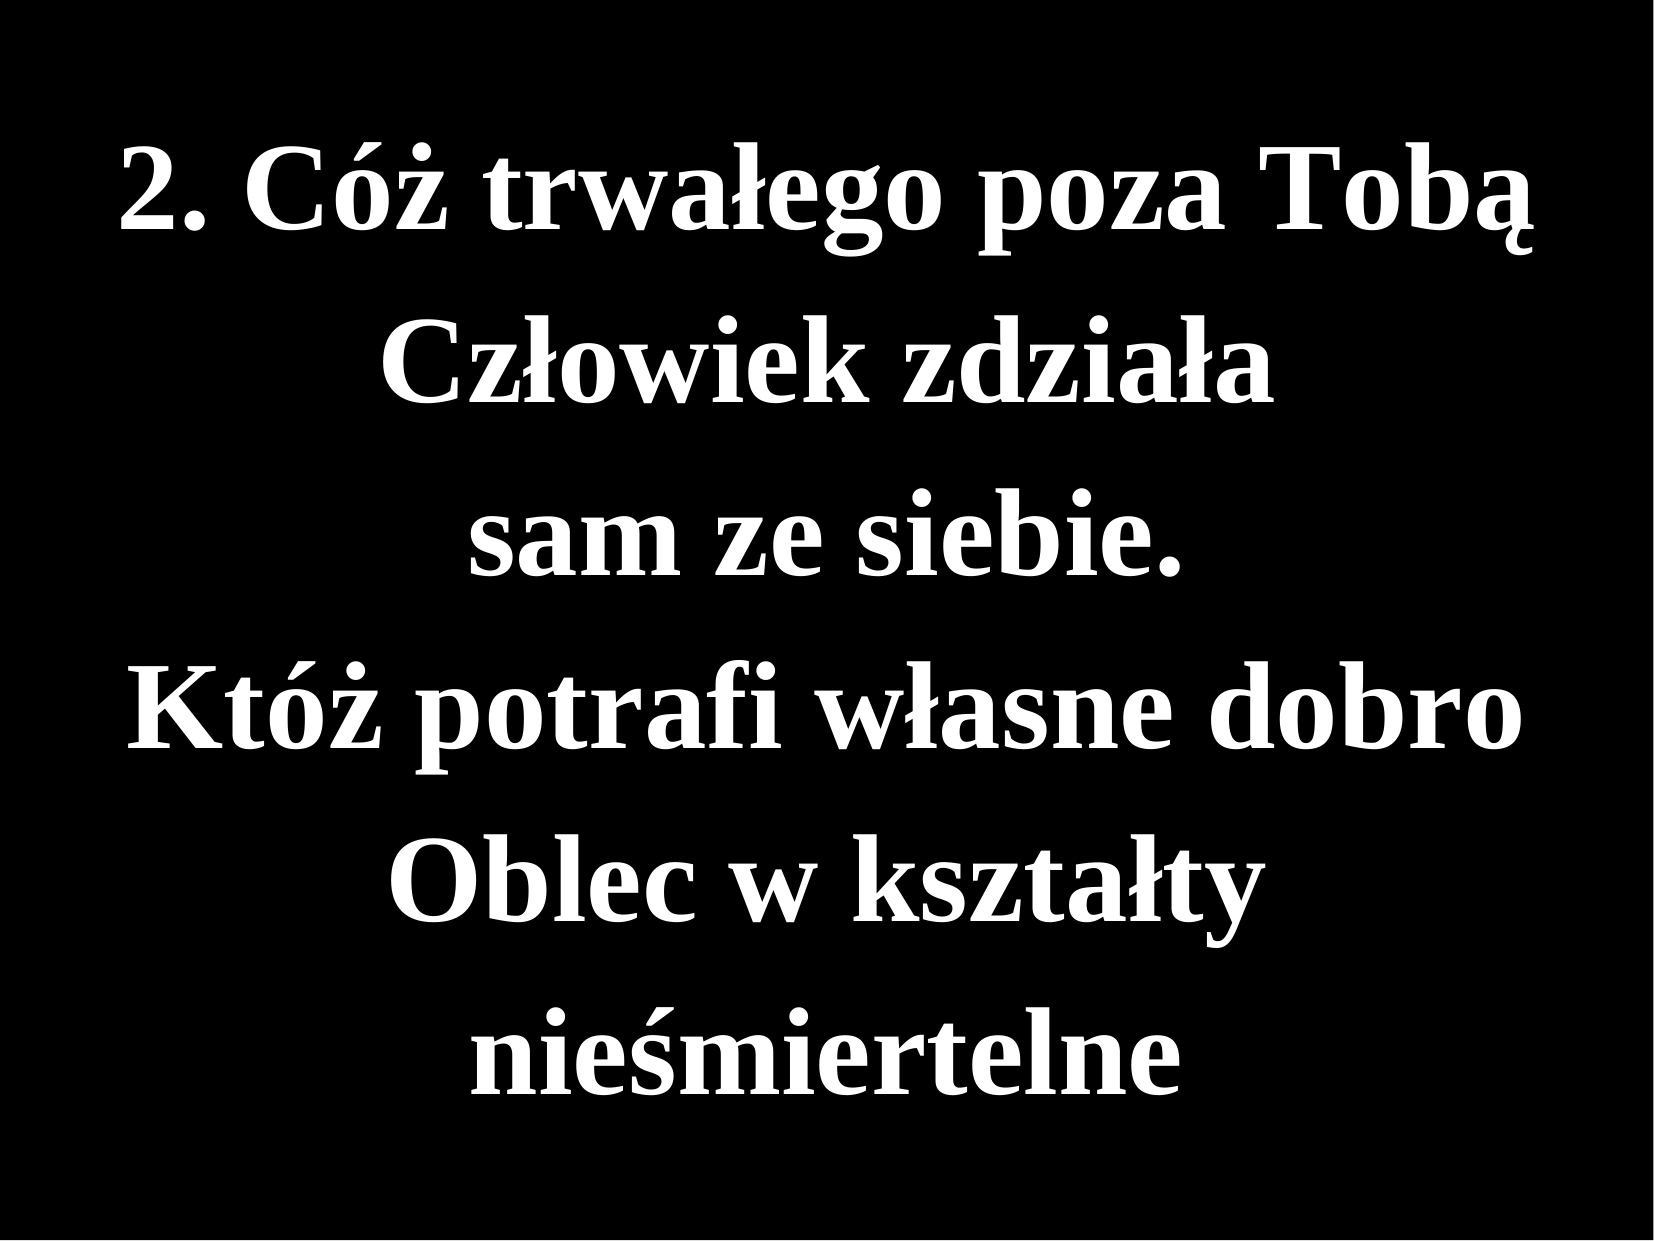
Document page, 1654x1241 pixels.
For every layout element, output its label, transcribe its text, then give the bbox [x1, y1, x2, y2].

title 2. Cóż trwałego poza Tobą ppp Człowiek zdziała ppp sam ze siebie. ppp Któż potrafi własne dobro ppp Oblec w kształty ppp nieśmiertelne [0, 0, 1654, 1241]
